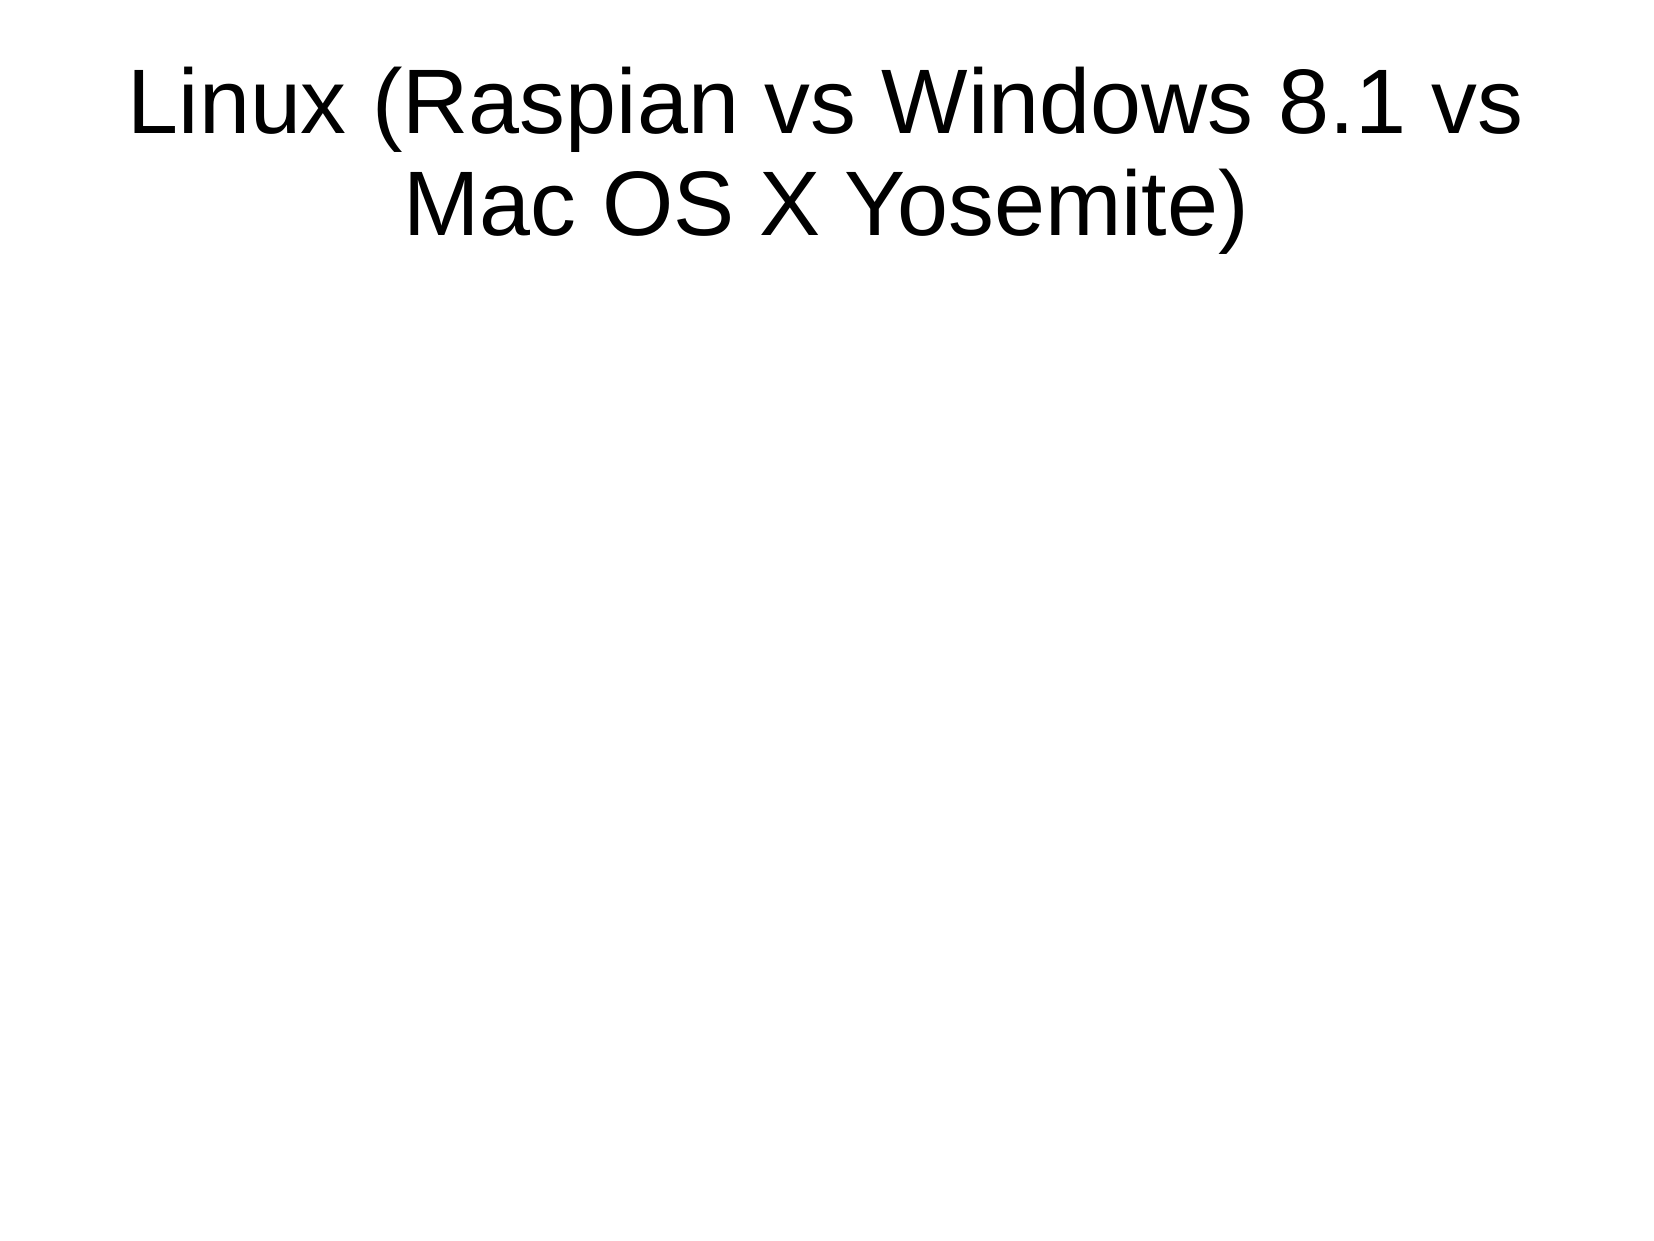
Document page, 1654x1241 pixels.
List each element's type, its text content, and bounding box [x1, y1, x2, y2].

title Linux (Raspian vs Windows 8.1 vs Mac OS X Yosemite) [82, 49, 1571, 257]
